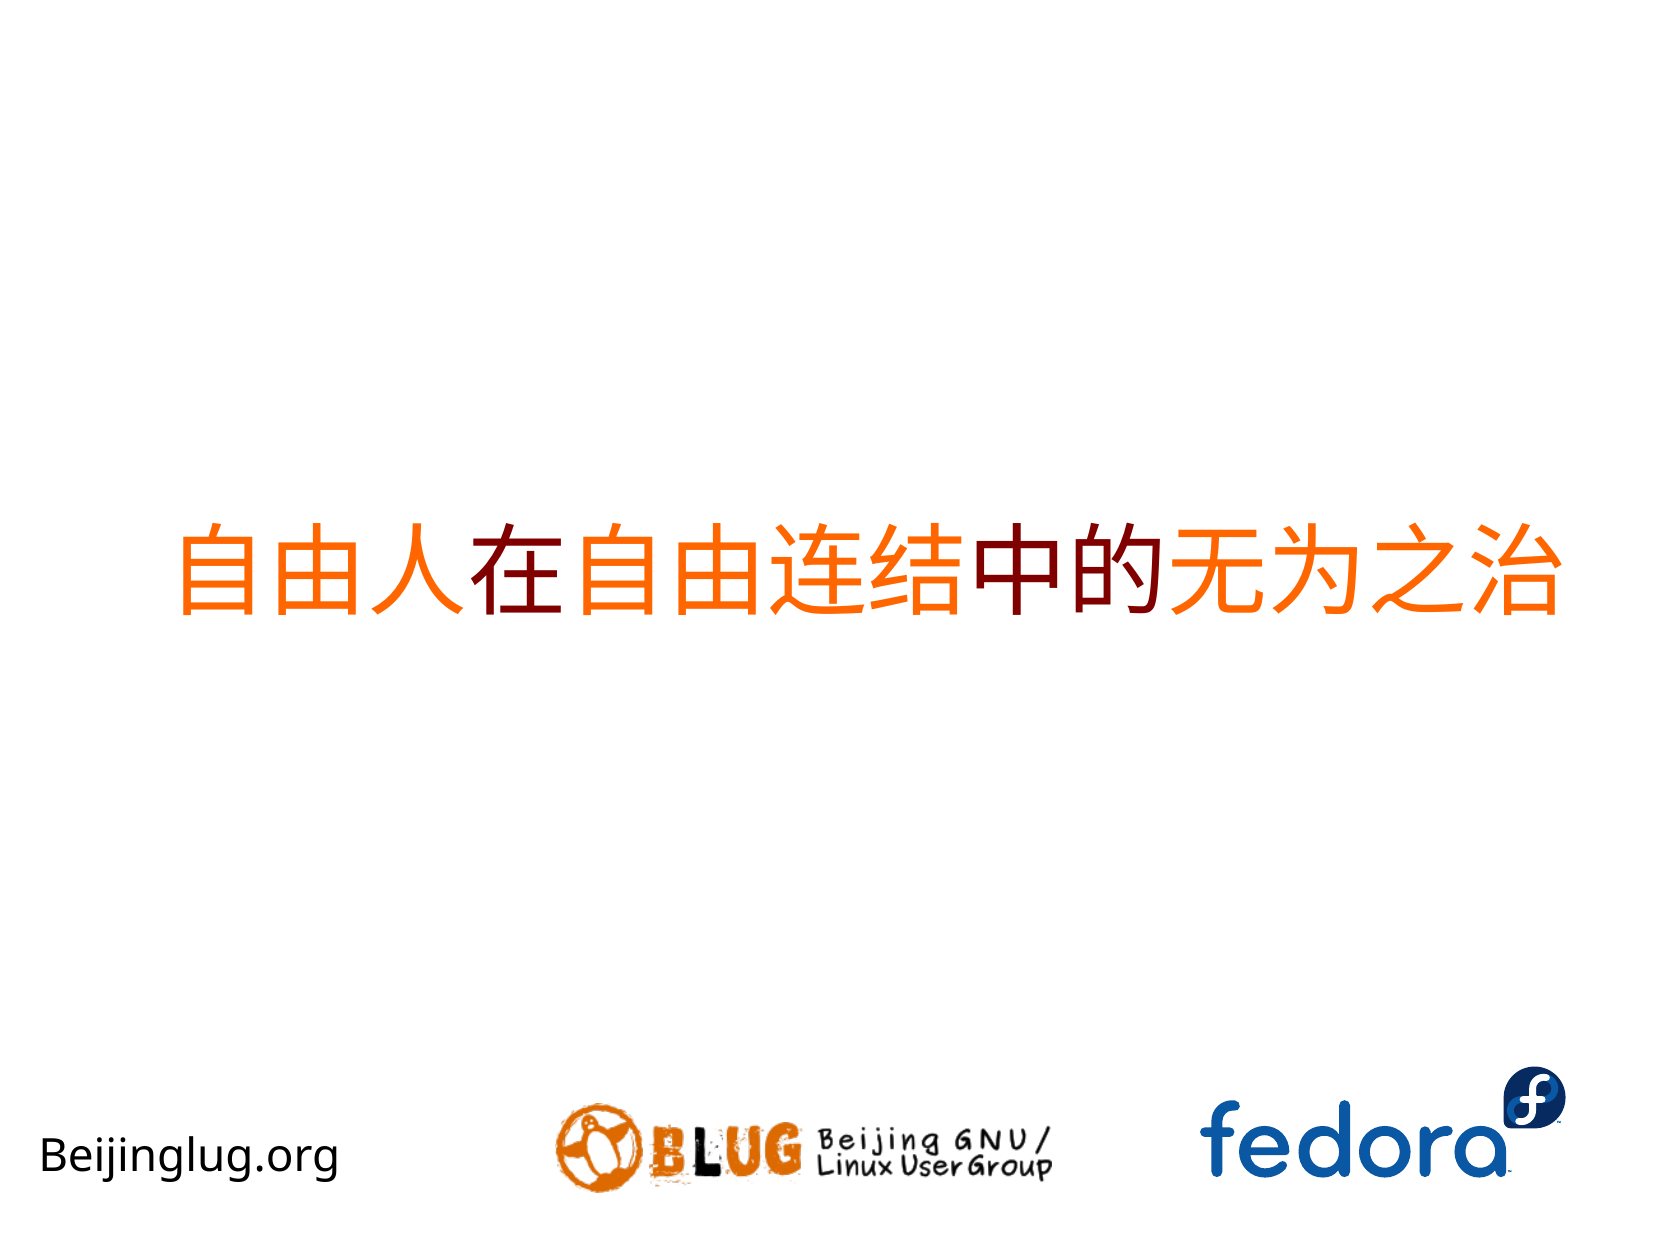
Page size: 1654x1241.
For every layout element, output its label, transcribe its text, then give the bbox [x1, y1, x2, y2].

picture [555, 1103, 1052, 1193]
text_box 自由人在自由连结中的无为之治 [153, 484, 1583, 648]
